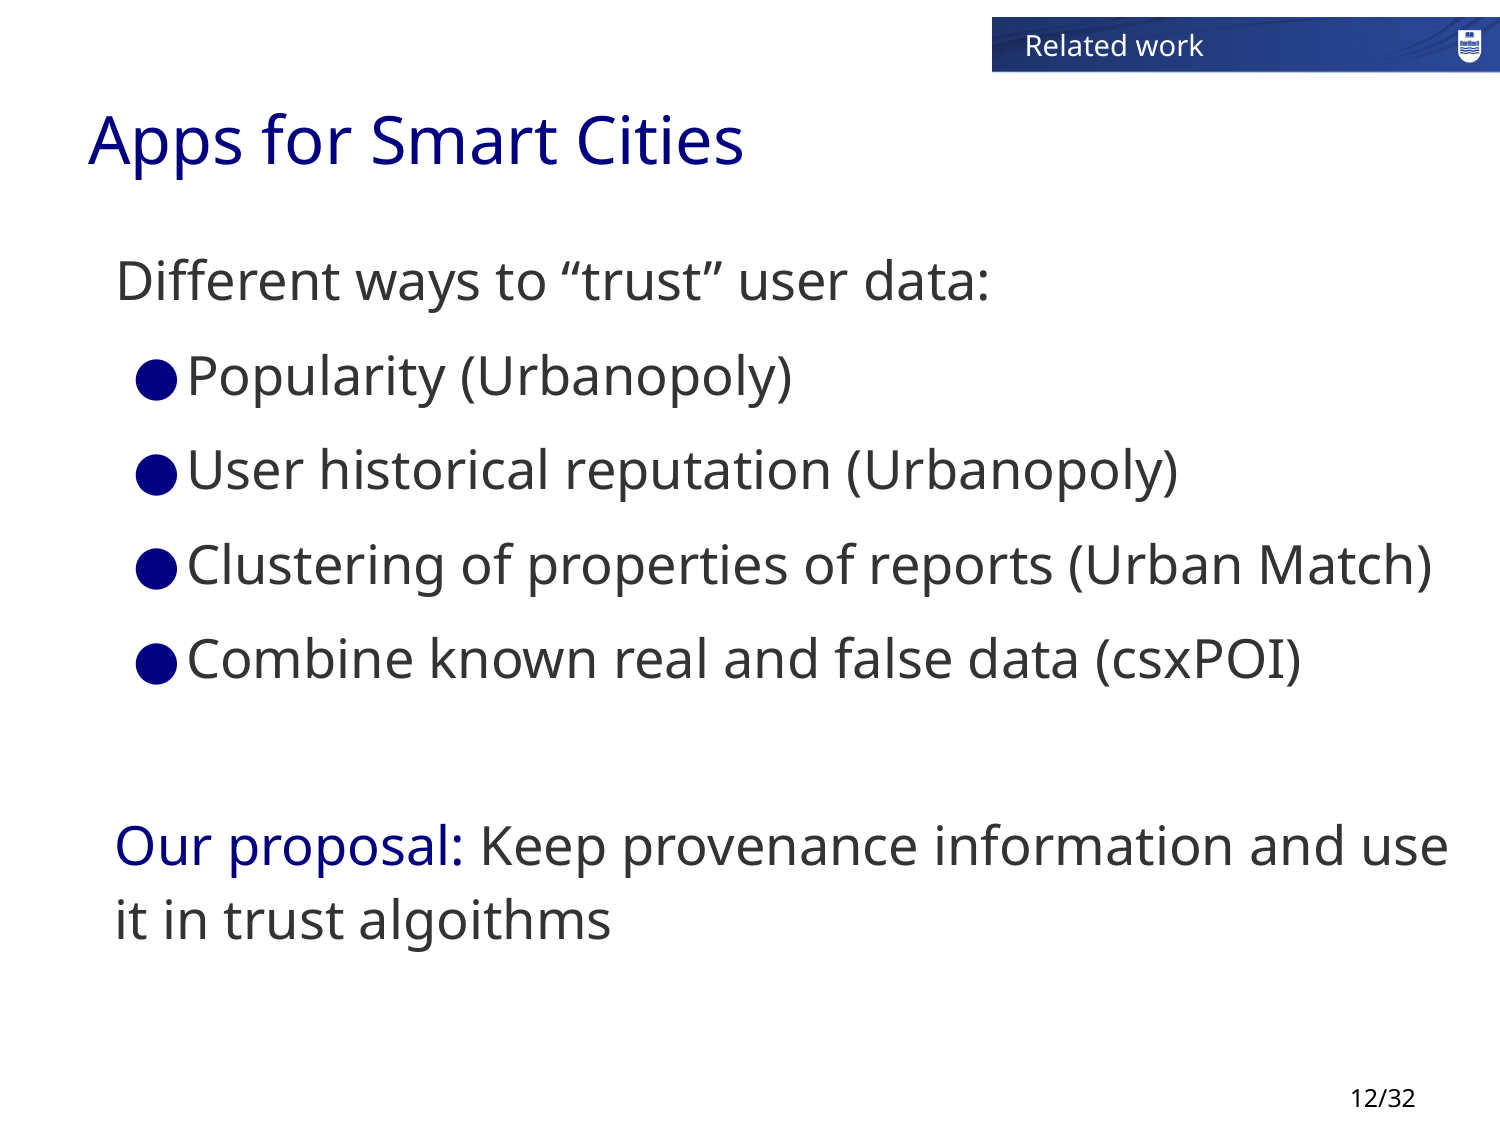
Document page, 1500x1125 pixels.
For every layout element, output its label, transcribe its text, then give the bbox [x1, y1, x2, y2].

text_box Our proposal: Keep provenance information and use it in trust algoithms [115, 807, 1489, 1052]
text_box Related work [1009, 17, 1483, 67]
title Apps for Smart Cities [2, 99, 1365, 177]
list Different ways to “trust” user data: Popularity (Urbanopoly) User historical reputation (Urbanopoly) Clustering of properties of reports (Urban Match) Combine known real and false data (csxPOI) [100, 238, 1495, 808]
picture [992, 17, 1500, 73]
